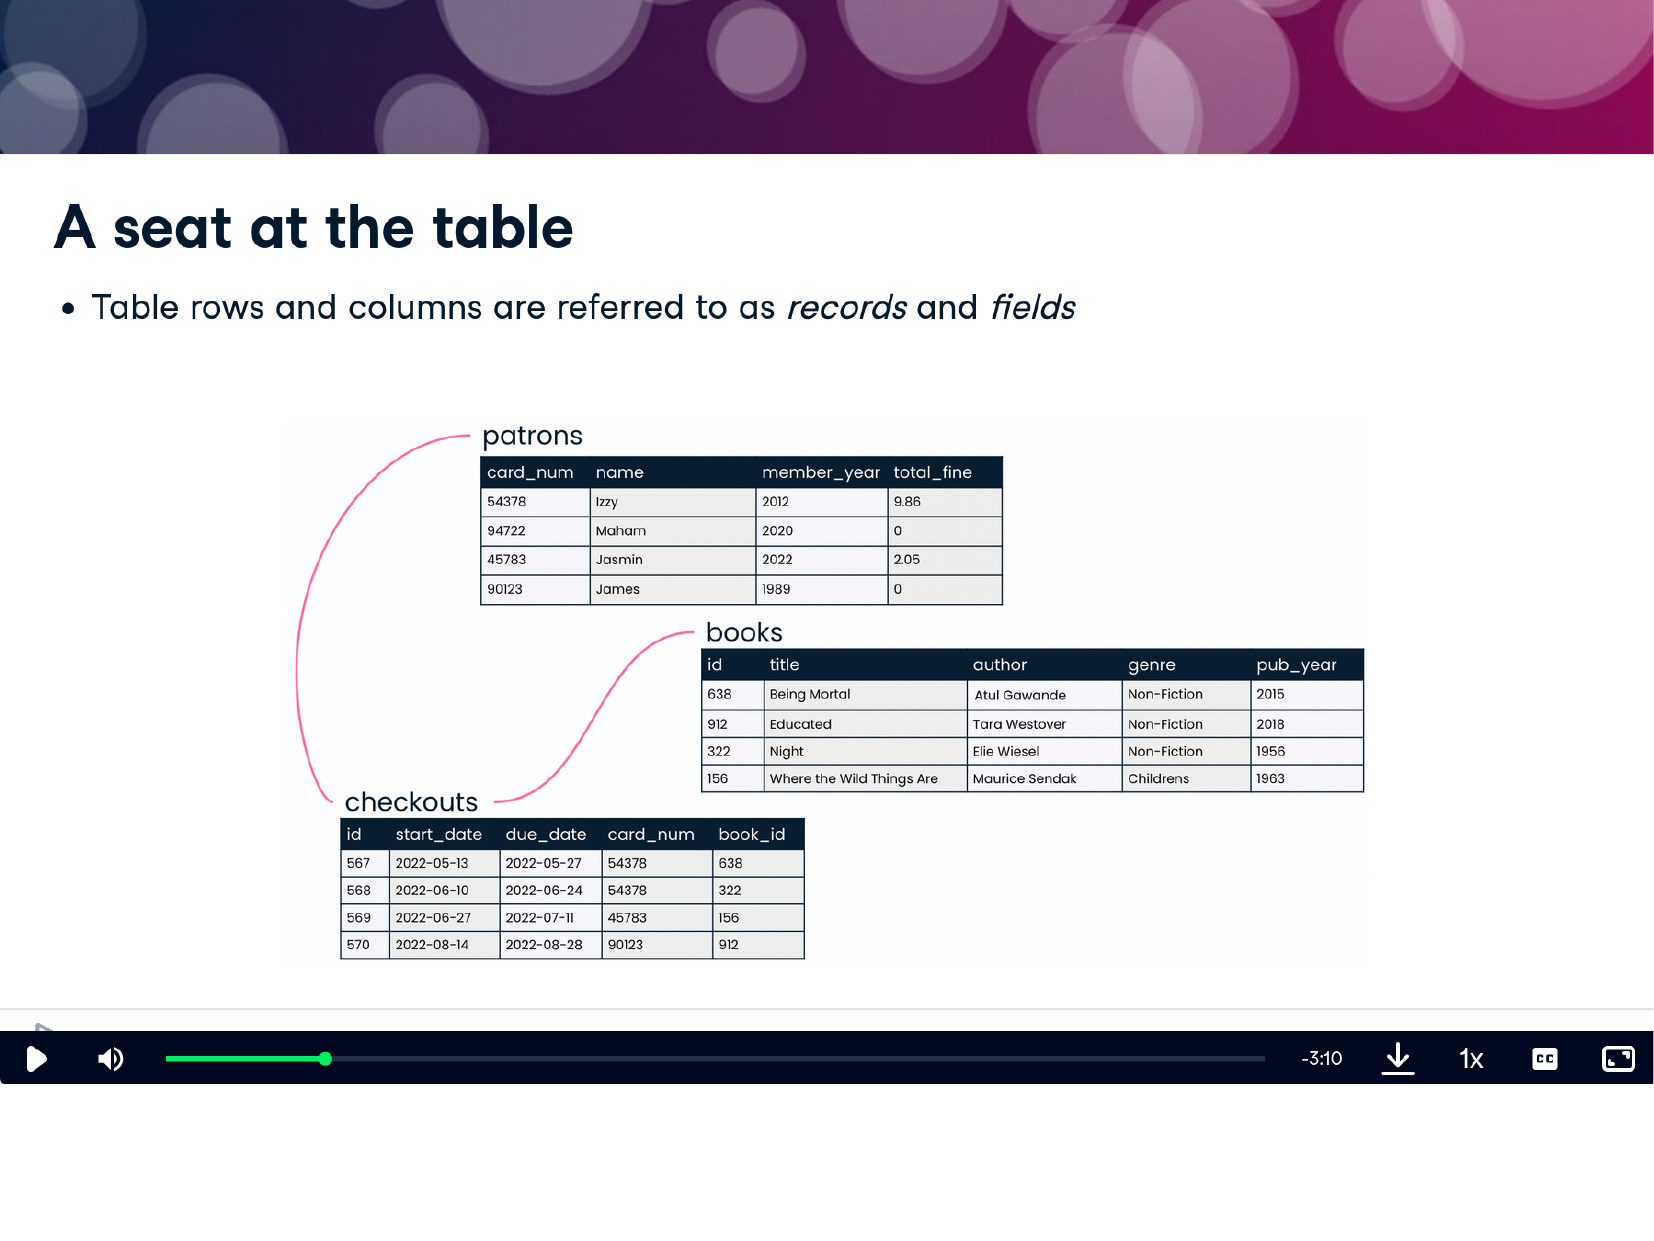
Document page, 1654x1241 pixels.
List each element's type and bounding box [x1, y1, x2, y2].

picture [0, 0, 1654, 1084]
